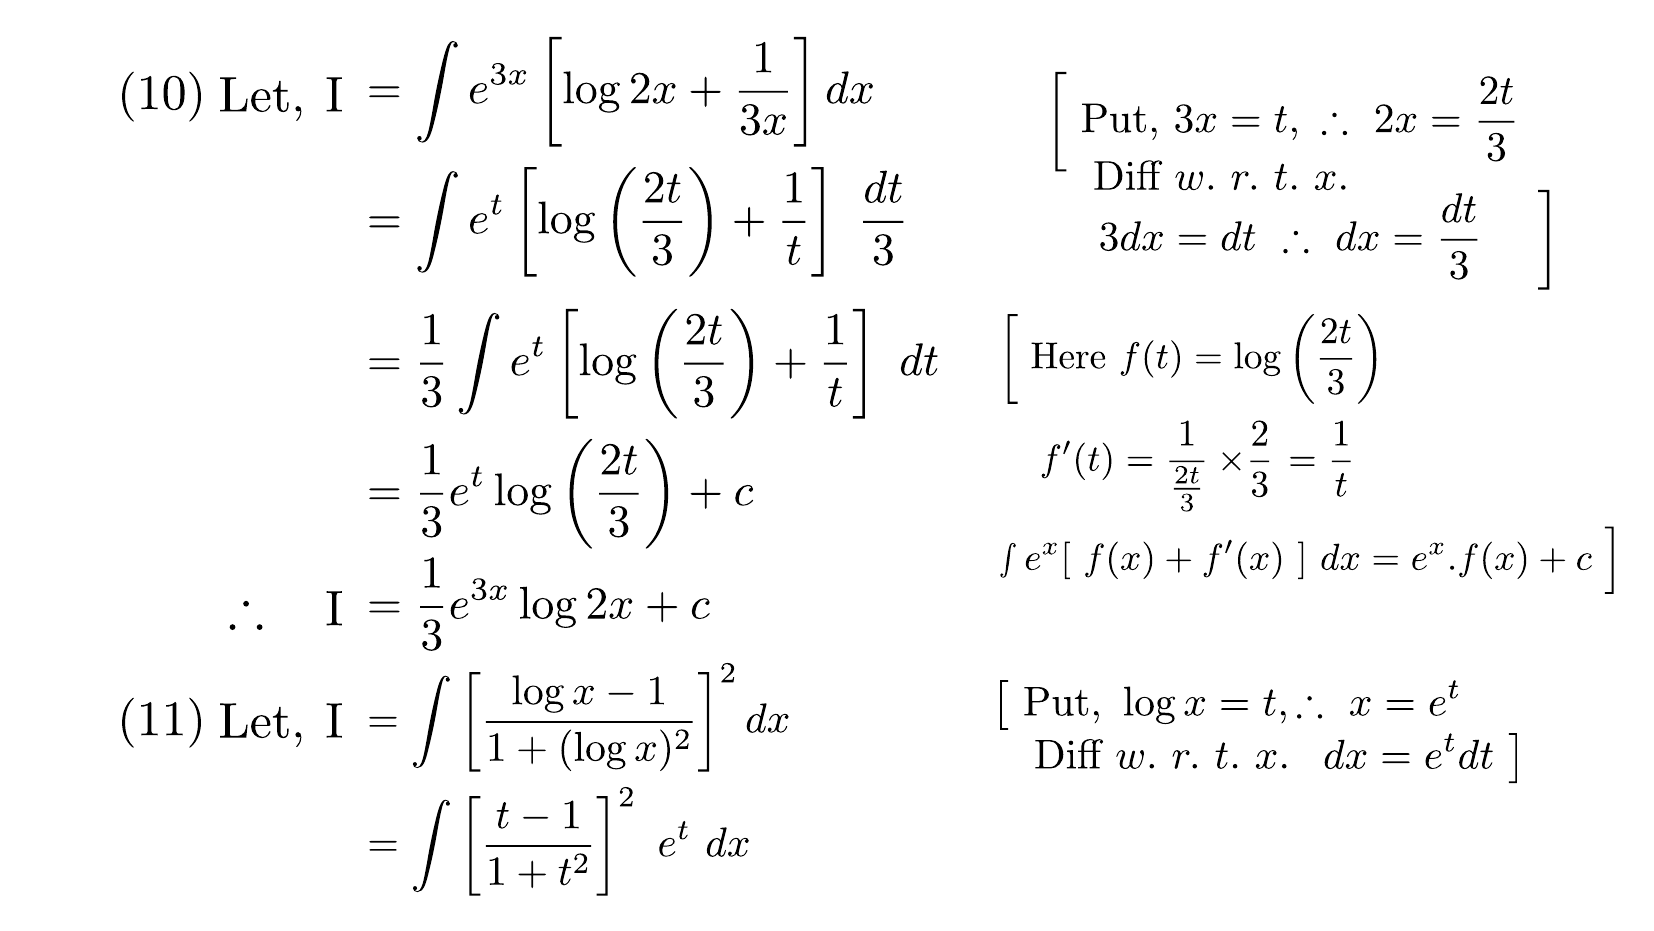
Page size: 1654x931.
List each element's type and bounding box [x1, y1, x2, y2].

text_box [368, 662, 789, 772]
text_box [1035, 739, 1287, 769]
text_box [368, 786, 749, 896]
text_box [229, 600, 263, 631]
text_box [368, 438, 754, 549]
text_box [326, 77, 342, 112]
text_box [326, 703, 342, 738]
title [47, 36, 1607, 898]
text_box [993, 680, 1459, 730]
text_box [1000, 526, 1614, 594]
text_box [1041, 420, 1205, 512]
text_box [368, 308, 939, 419]
text_box [368, 557, 710, 651]
text_box [326, 591, 342, 626]
text_box [220, 703, 302, 748]
text_box [119, 71, 201, 122]
text_box [1324, 733, 1517, 784]
text_box [1000, 314, 1377, 404]
text_box [1289, 420, 1351, 497]
text_box [1218, 420, 1270, 498]
text_box [220, 77, 302, 122]
text_box [368, 36, 873, 147]
text_box [368, 167, 904, 277]
text_box [1047, 71, 1550, 290]
text_box [119, 697, 201, 748]
